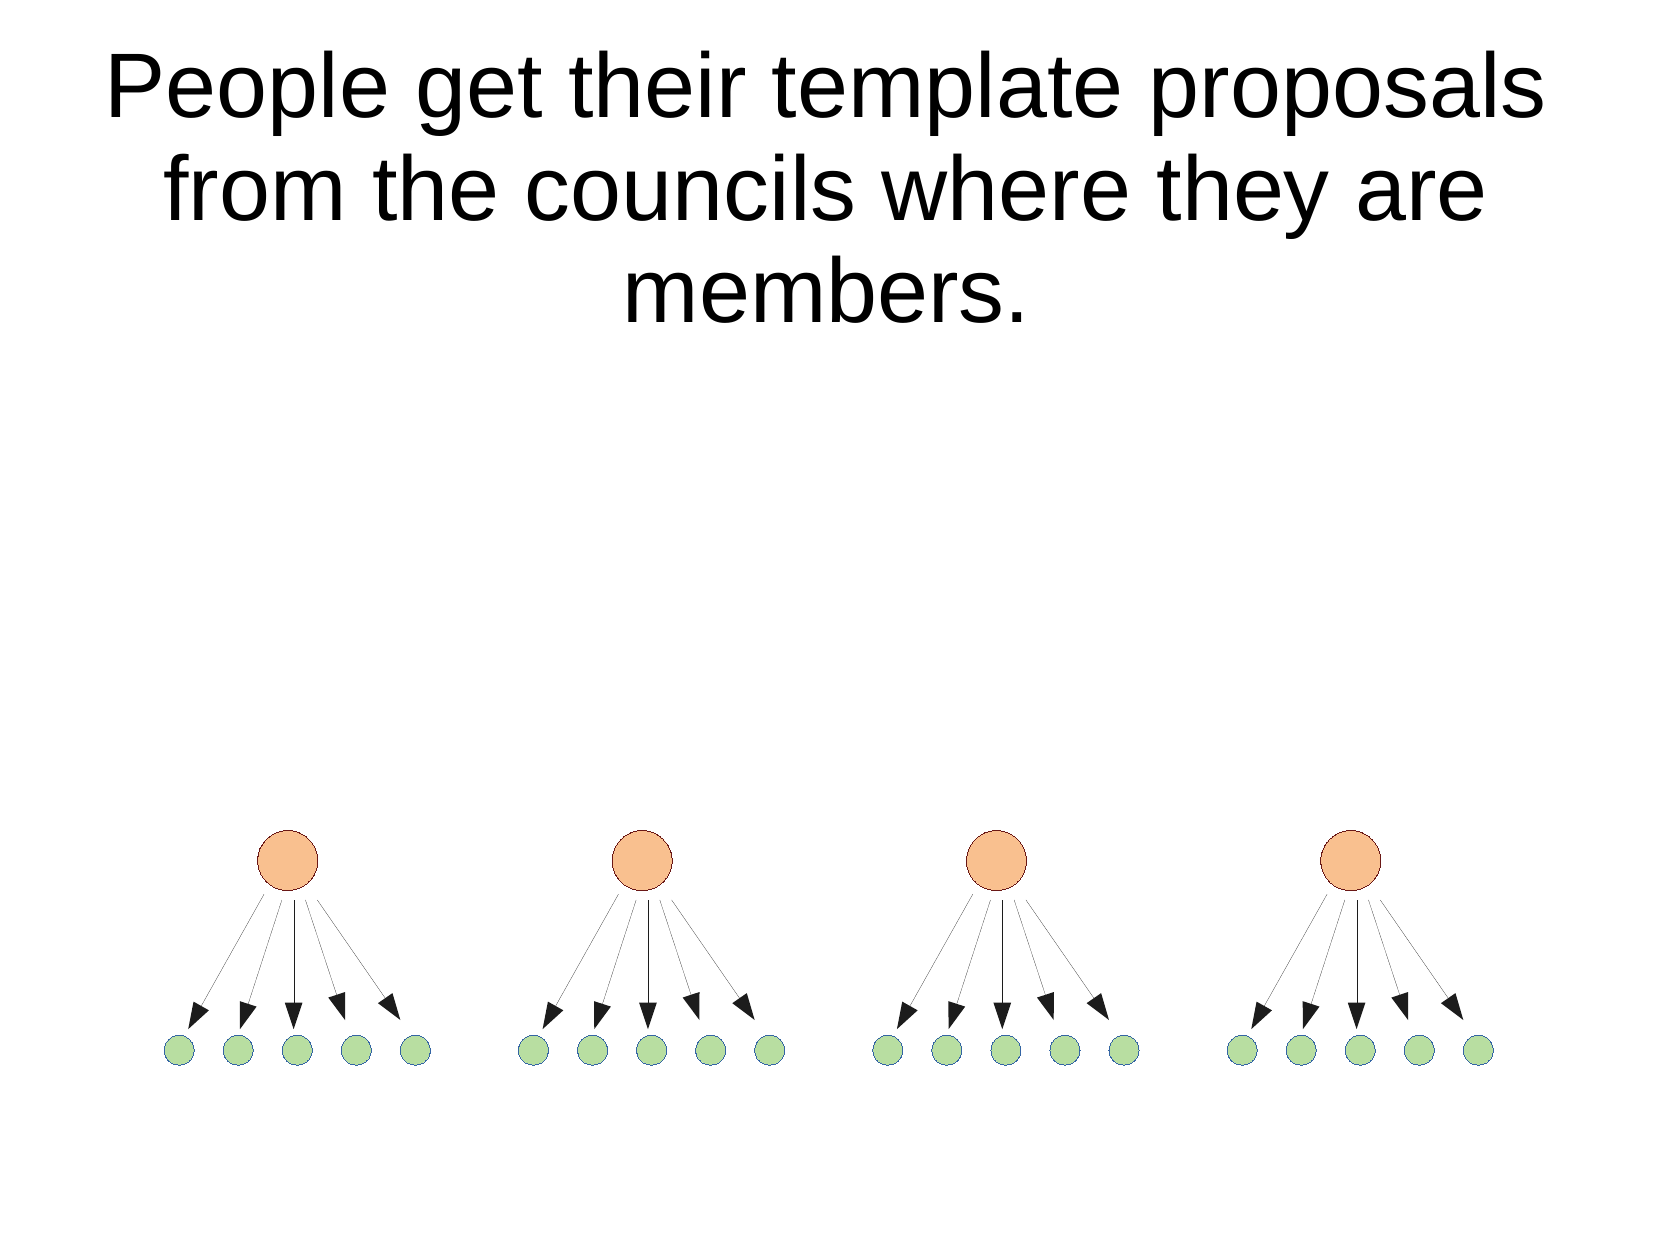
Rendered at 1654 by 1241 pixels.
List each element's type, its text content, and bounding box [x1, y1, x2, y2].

text_box [1286, 1035, 1317, 1066]
text_box [282, 1035, 313, 1066]
text_box [1404, 1035, 1435, 1066]
text_box [636, 1035, 667, 1066]
text_box [966, 830, 1027, 891]
text_box [400, 1035, 431, 1066]
text_box [1227, 1035, 1258, 1066]
text_box [695, 1035, 726, 1066]
text_box [1345, 1035, 1376, 1066]
text_box [341, 1035, 372, 1066]
text_box [257, 830, 318, 891]
text_box [872, 1035, 903, 1066]
text_box [612, 830, 673, 891]
text_box [990, 1035, 1021, 1066]
title People get their template proposals from the councils where they are members. [82, 34, 1571, 343]
text_box [518, 1035, 549, 1066]
text_box [1108, 1035, 1140, 1066]
text_box [931, 1035, 962, 1066]
text_box [577, 1035, 608, 1066]
text_box [164, 1035, 195, 1066]
text_box [1049, 1035, 1081, 1066]
text_box [1320, 830, 1381, 891]
text_box [754, 1035, 785, 1066]
text_box [223, 1035, 254, 1066]
text_box [1463, 1035, 1494, 1066]
